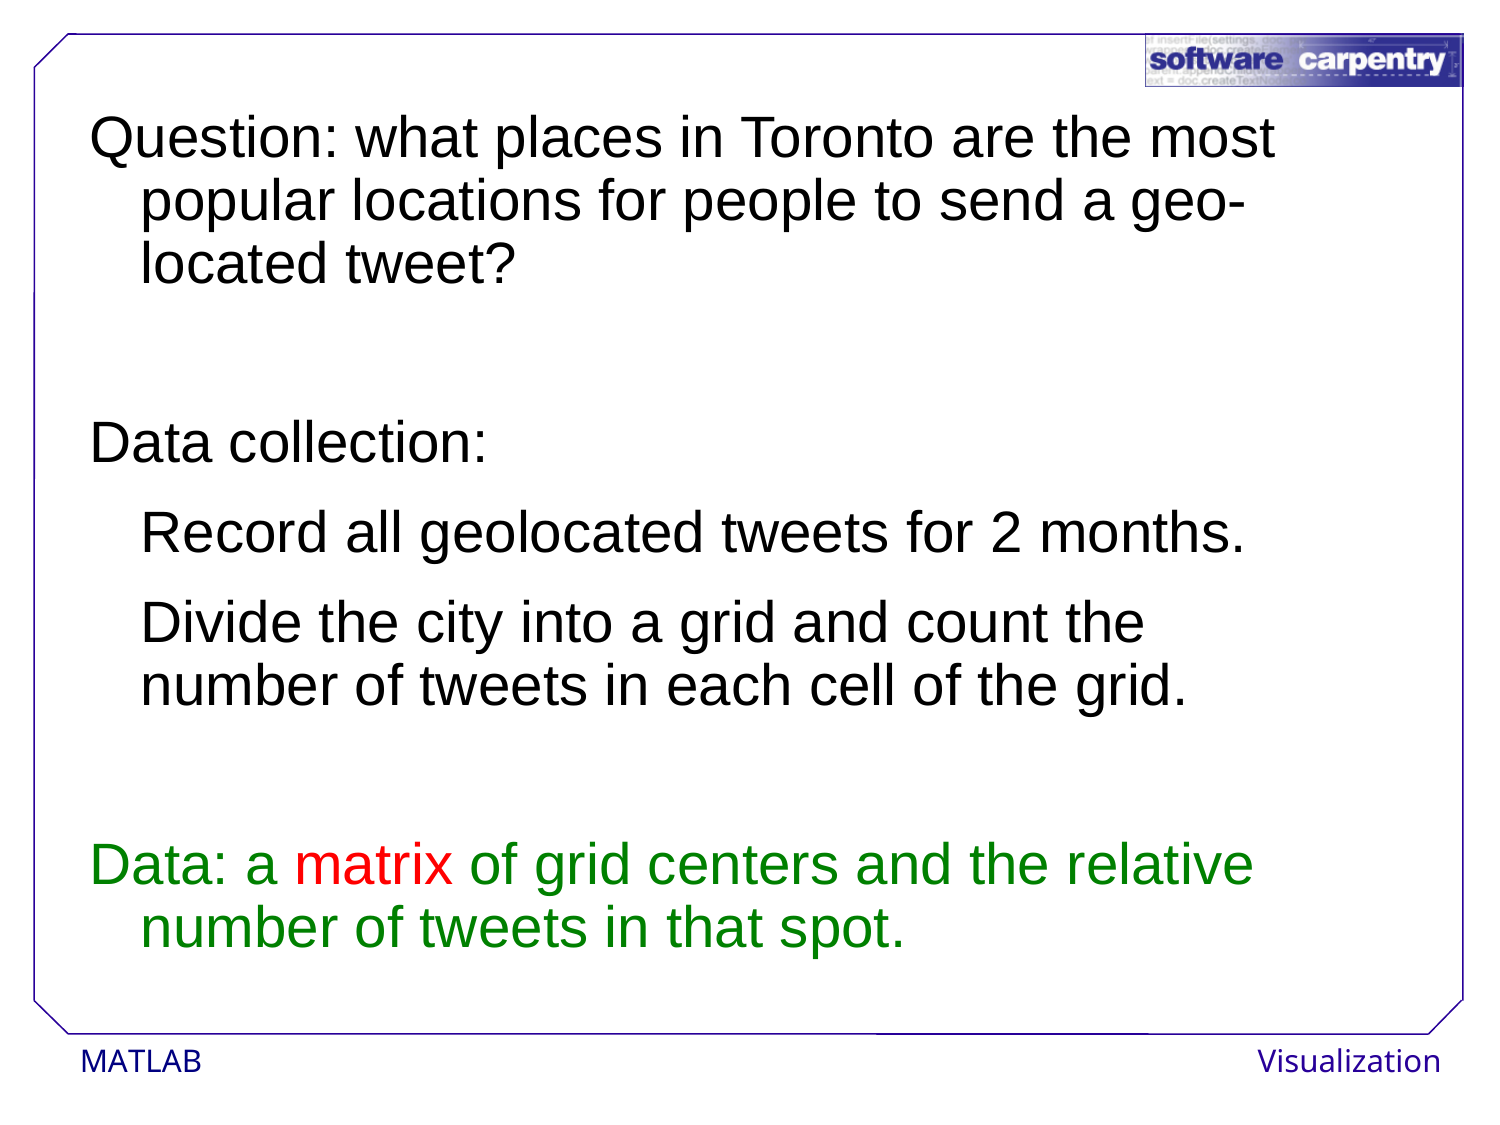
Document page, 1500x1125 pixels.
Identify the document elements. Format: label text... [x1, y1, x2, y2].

picture [1145, 33, 1464, 87]
list Question: what places in Toronto are the most popular locations for people to send a geo-located tweet? Data collection: Record all geolocated tweets for 2 months. Divide the city into a grid and count the number of tweets in each cell of the grid. Data: a matrix of grid centers and the relative number of tweets in that spot. [75, 99, 1363, 1013]
